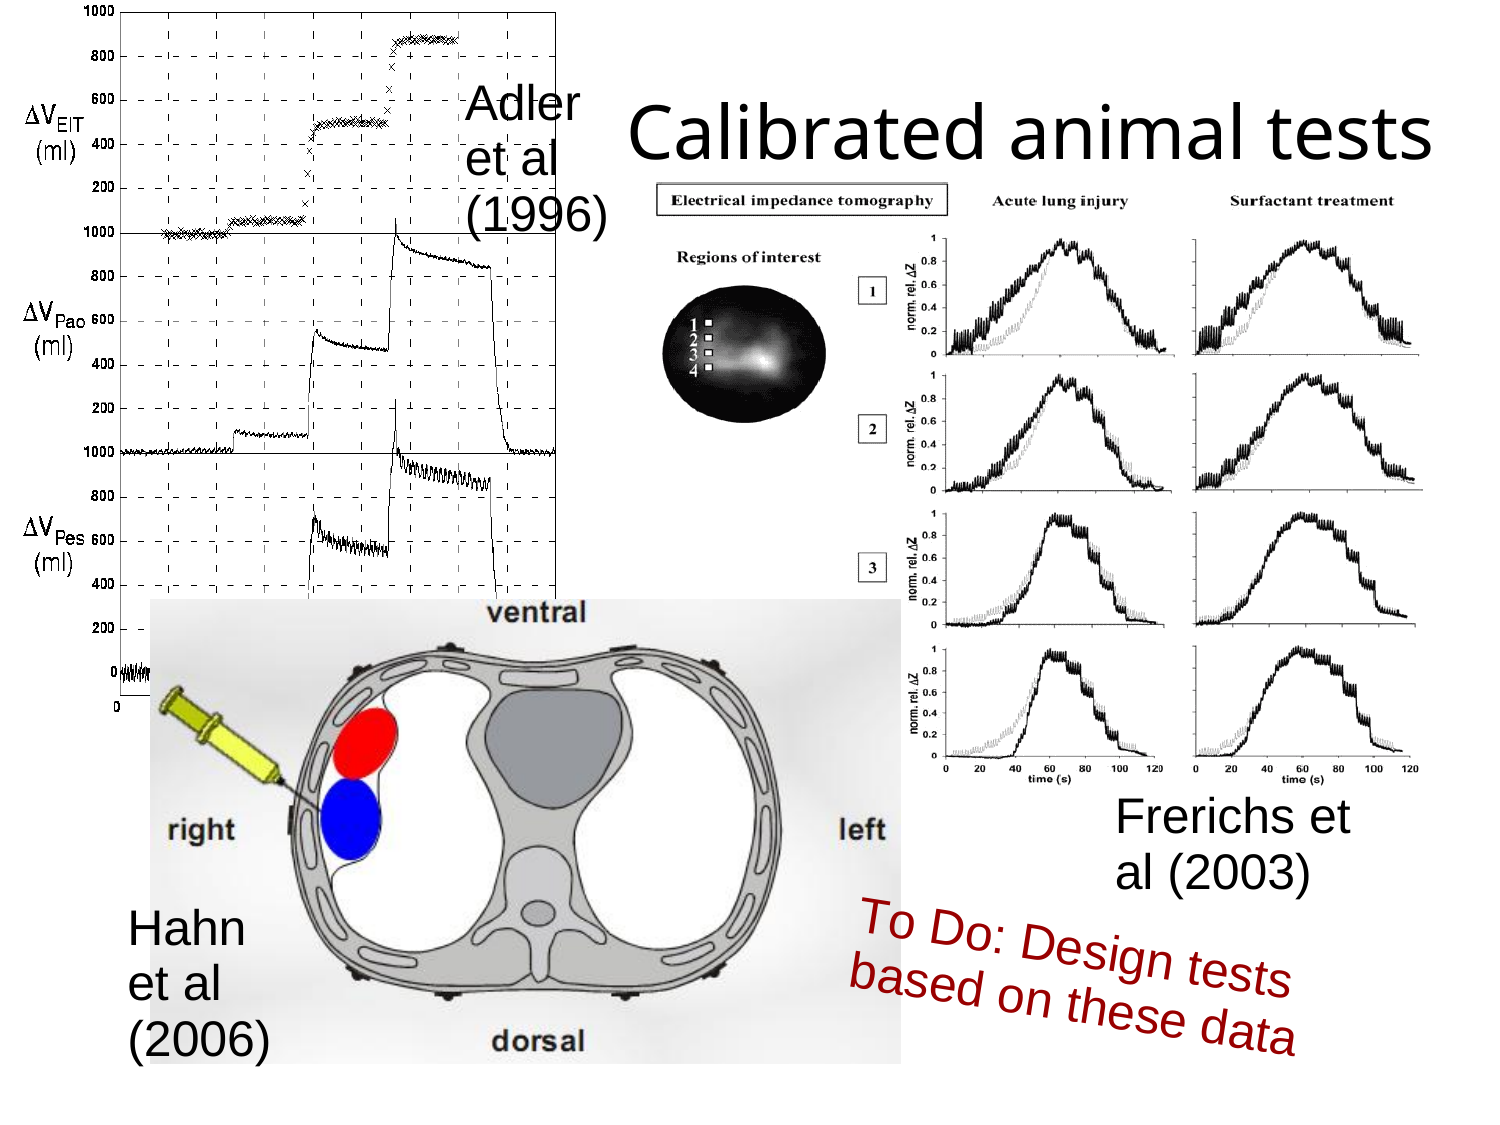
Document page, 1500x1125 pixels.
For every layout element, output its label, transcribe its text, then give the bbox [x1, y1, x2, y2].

title Calibrated animal tests [578, 12, 1450, 248]
text_box Adler et al (1996) [449, 62, 651, 251]
picture [8, 0, 1423, 1065]
text_box Frerichs et al (2003) [1100, 775, 1401, 909]
text_box Hahn et al (2006) [112, 887, 313, 1076]
text_box To Do: Design tests based on these data [830, 872, 1365, 1085]
